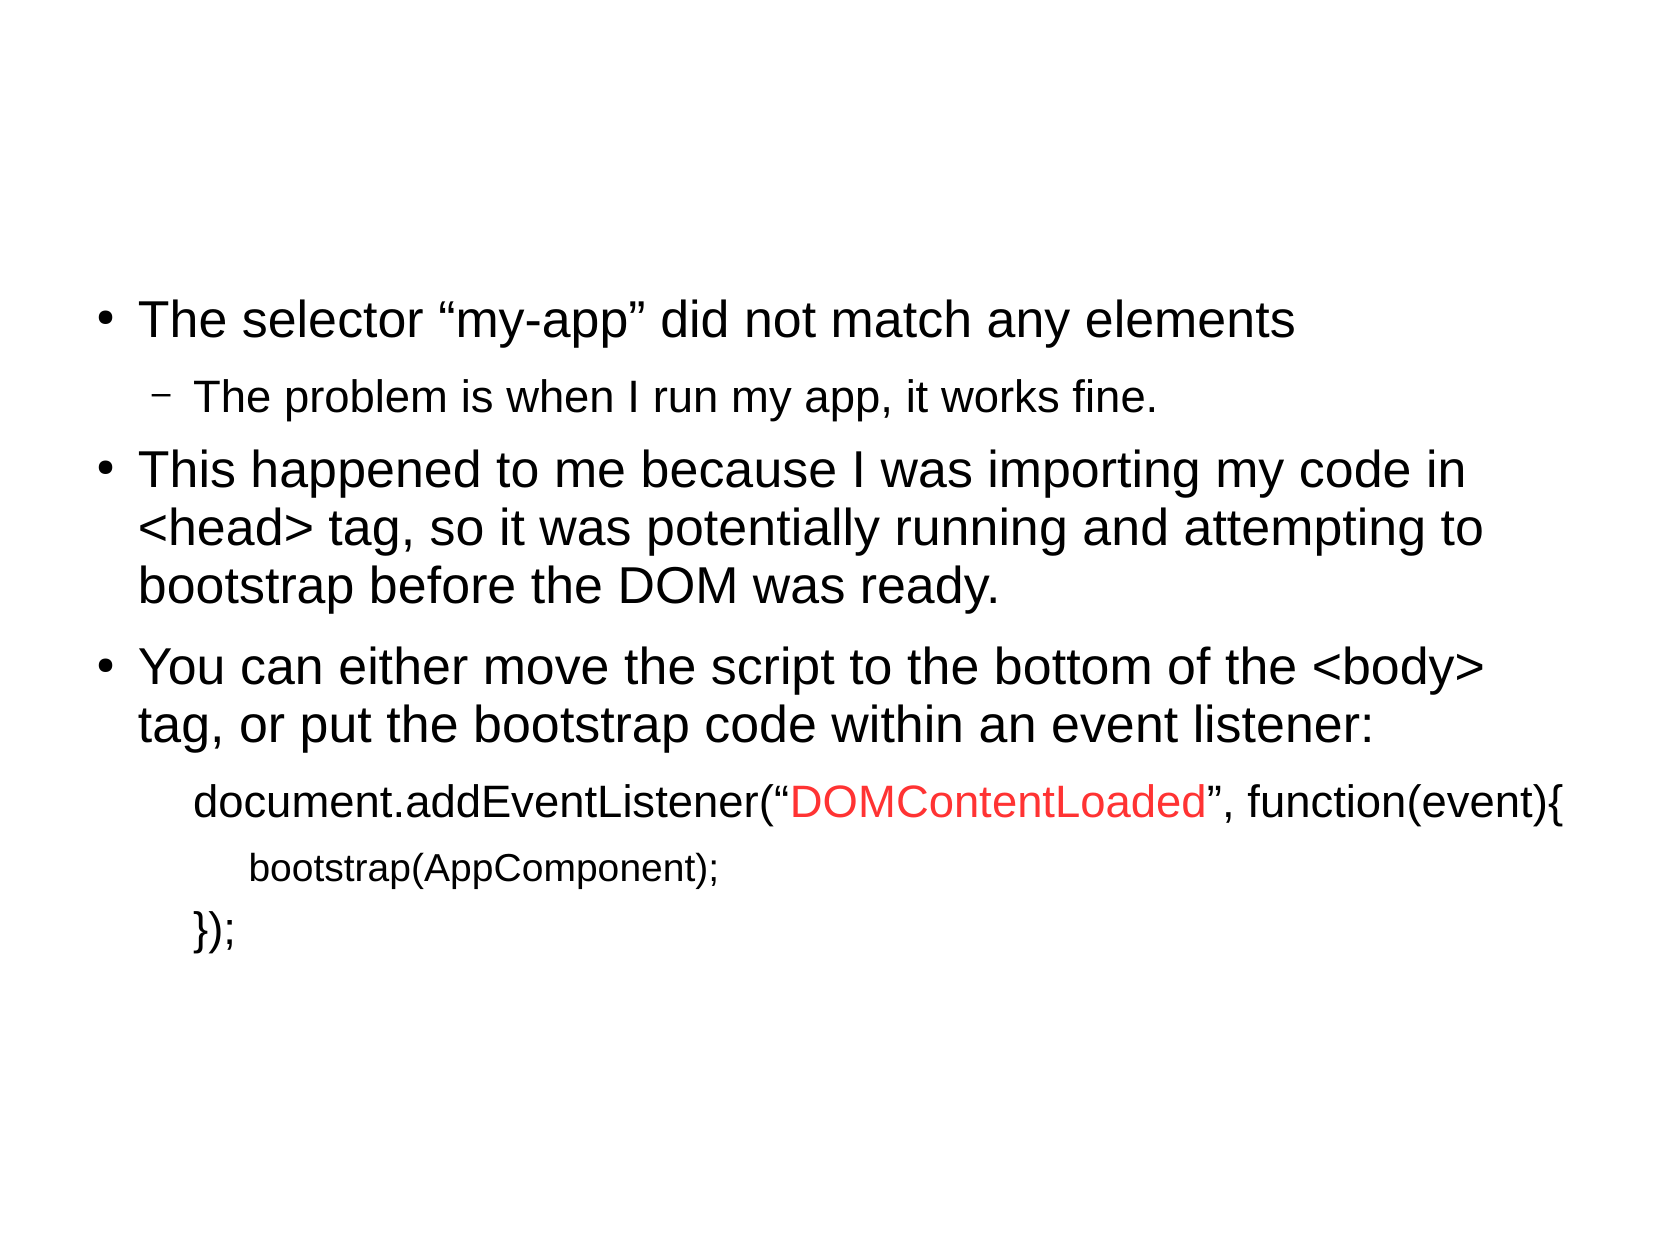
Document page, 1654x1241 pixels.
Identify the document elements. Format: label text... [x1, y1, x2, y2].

list The selector “my-app” did not match any elements The problem is when I run my app, it works fine. This happened to me because I was importing my code in <head> tag, so it was potentially running and attempting to bootstrap before the DOM was ready. You can either move the script to the bottom of the <body> tag, or put the bootstrap code within an event listener: document.addEventListener(“DOMContentLoaded”, function(event){ bootstrap(AppComponent); }); [82, 290, 1571, 1010]
